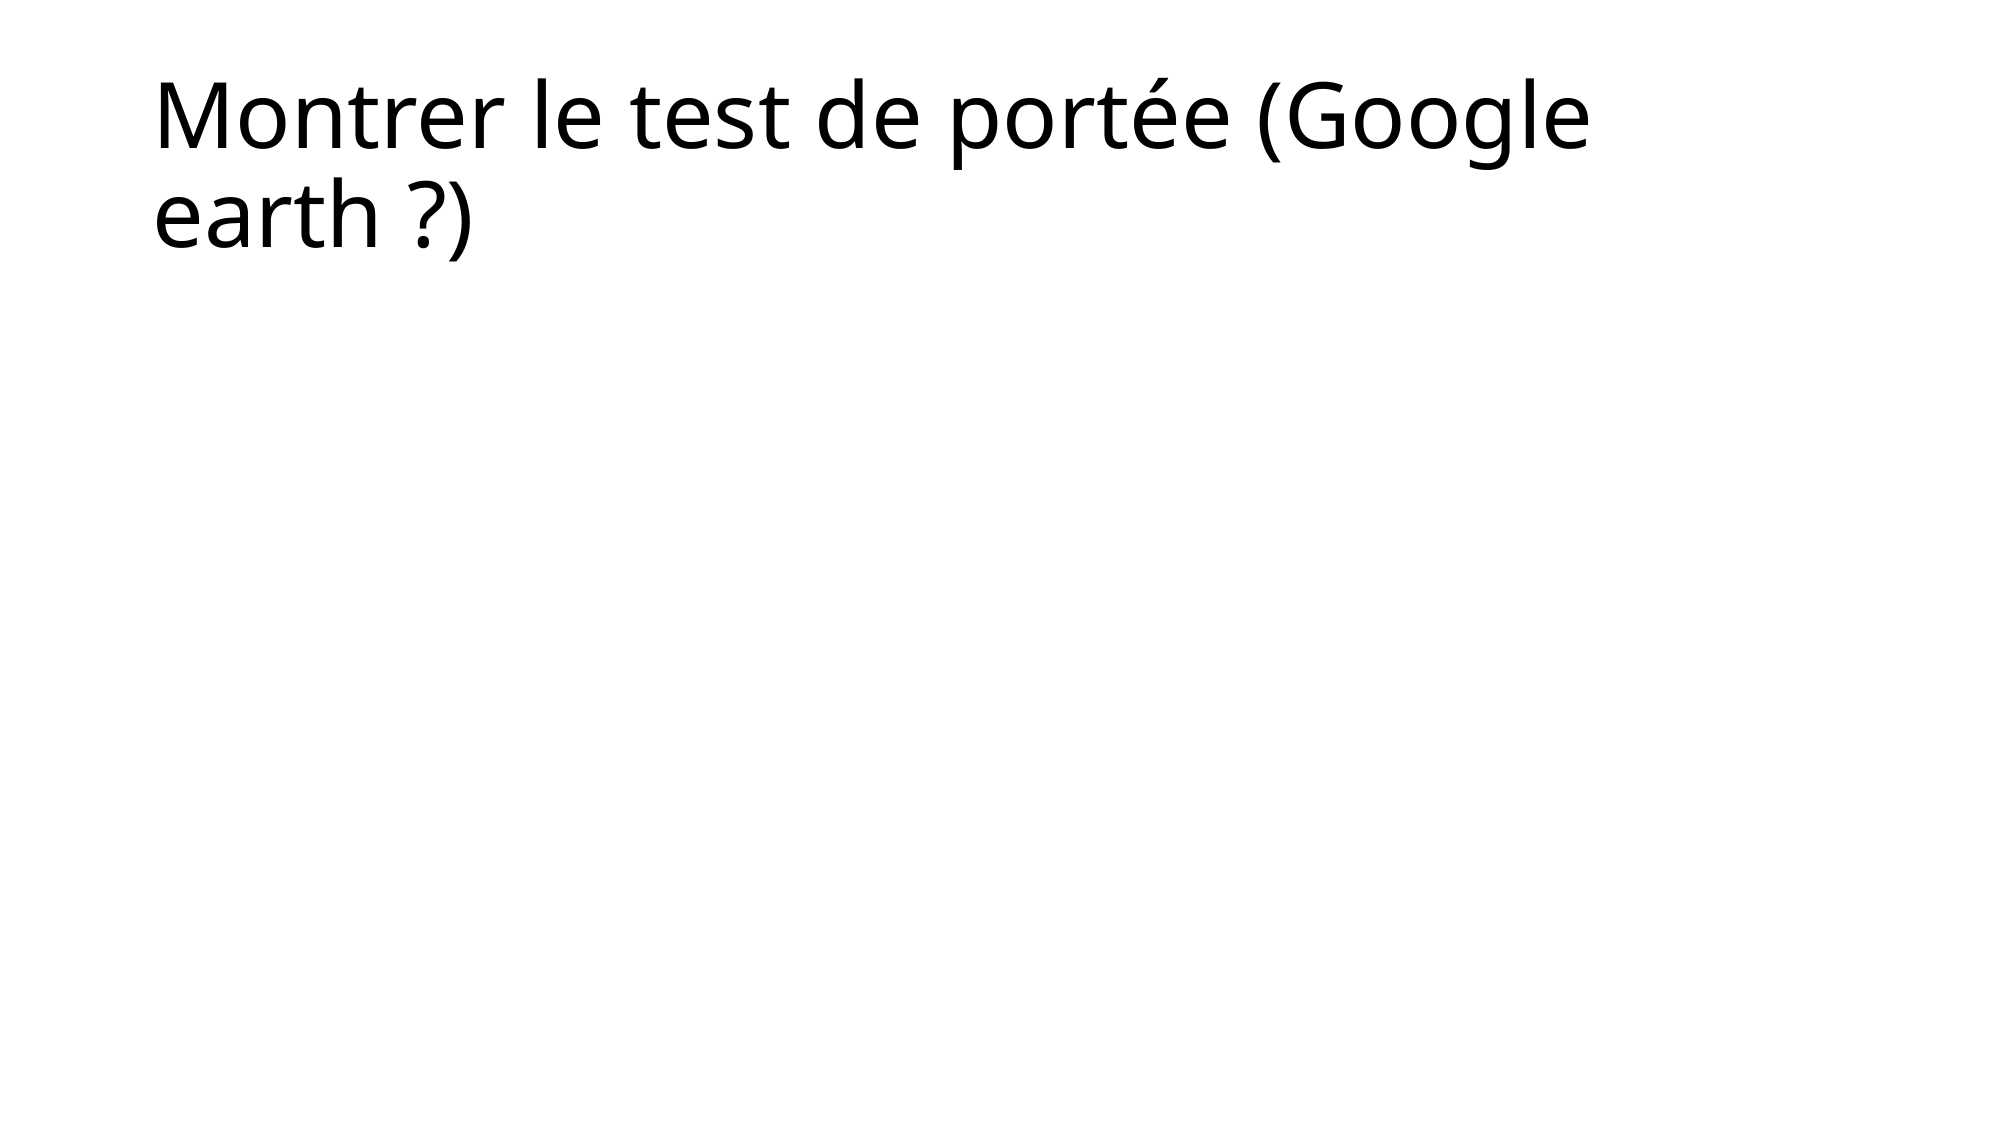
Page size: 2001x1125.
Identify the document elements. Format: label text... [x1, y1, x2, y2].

title Montrer le test de portée (Google earth ?) [137, 59, 1863, 278]
